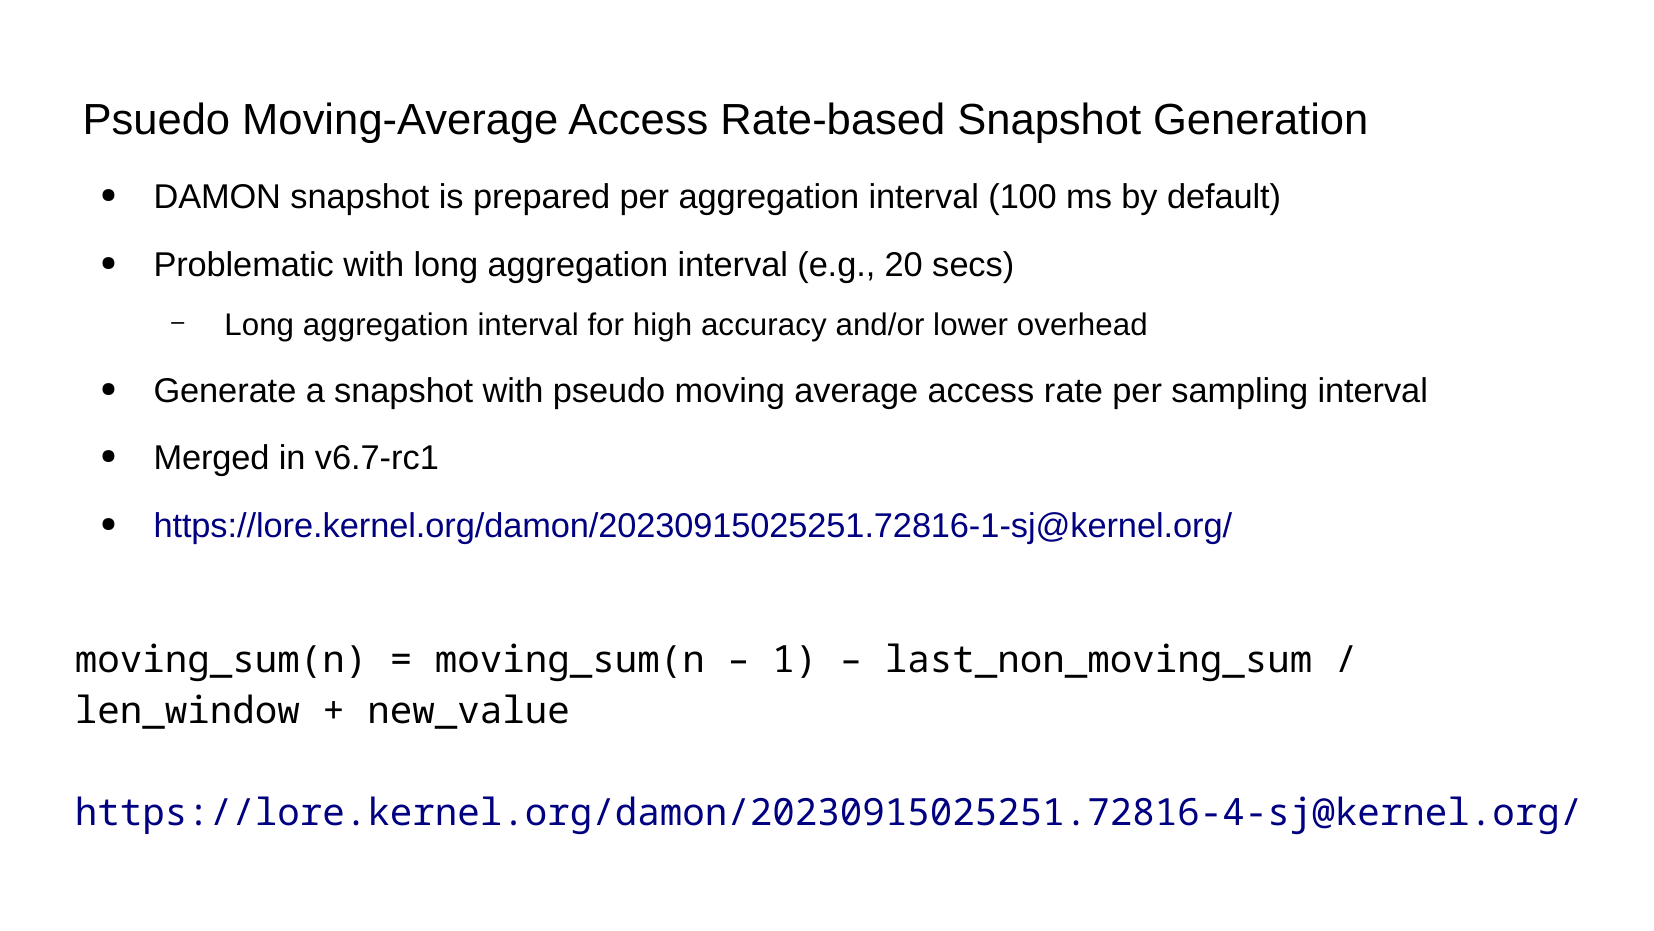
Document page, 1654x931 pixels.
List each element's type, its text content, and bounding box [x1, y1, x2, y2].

list DAMON snapshot is prepared per aggregation interval (100 ms by default) Problematic with long aggregation interval (e.g., 20 secs) Long aggregation interval for high accuracy and/or lower overhead Generate a snapshot with pseudo moving average access rate per sampling interval Merged in v6.7-rc1 https://lore.kernel.org/damon/20230915025251.72816-1-sj@kernel.org/ [82, 177, 1571, 625]
title Psuedo Moving-Average Access Rate-based Snapshot Generation [82, 81, 1571, 157]
text_box moving_sum(n) = moving_sum(n – 1) – last_non_moving_sum / len_window + new_value https://lore.kernel.org/damon/20230915025251.72816-4-sj@kernel.org/ [60, 625, 1602, 830]
